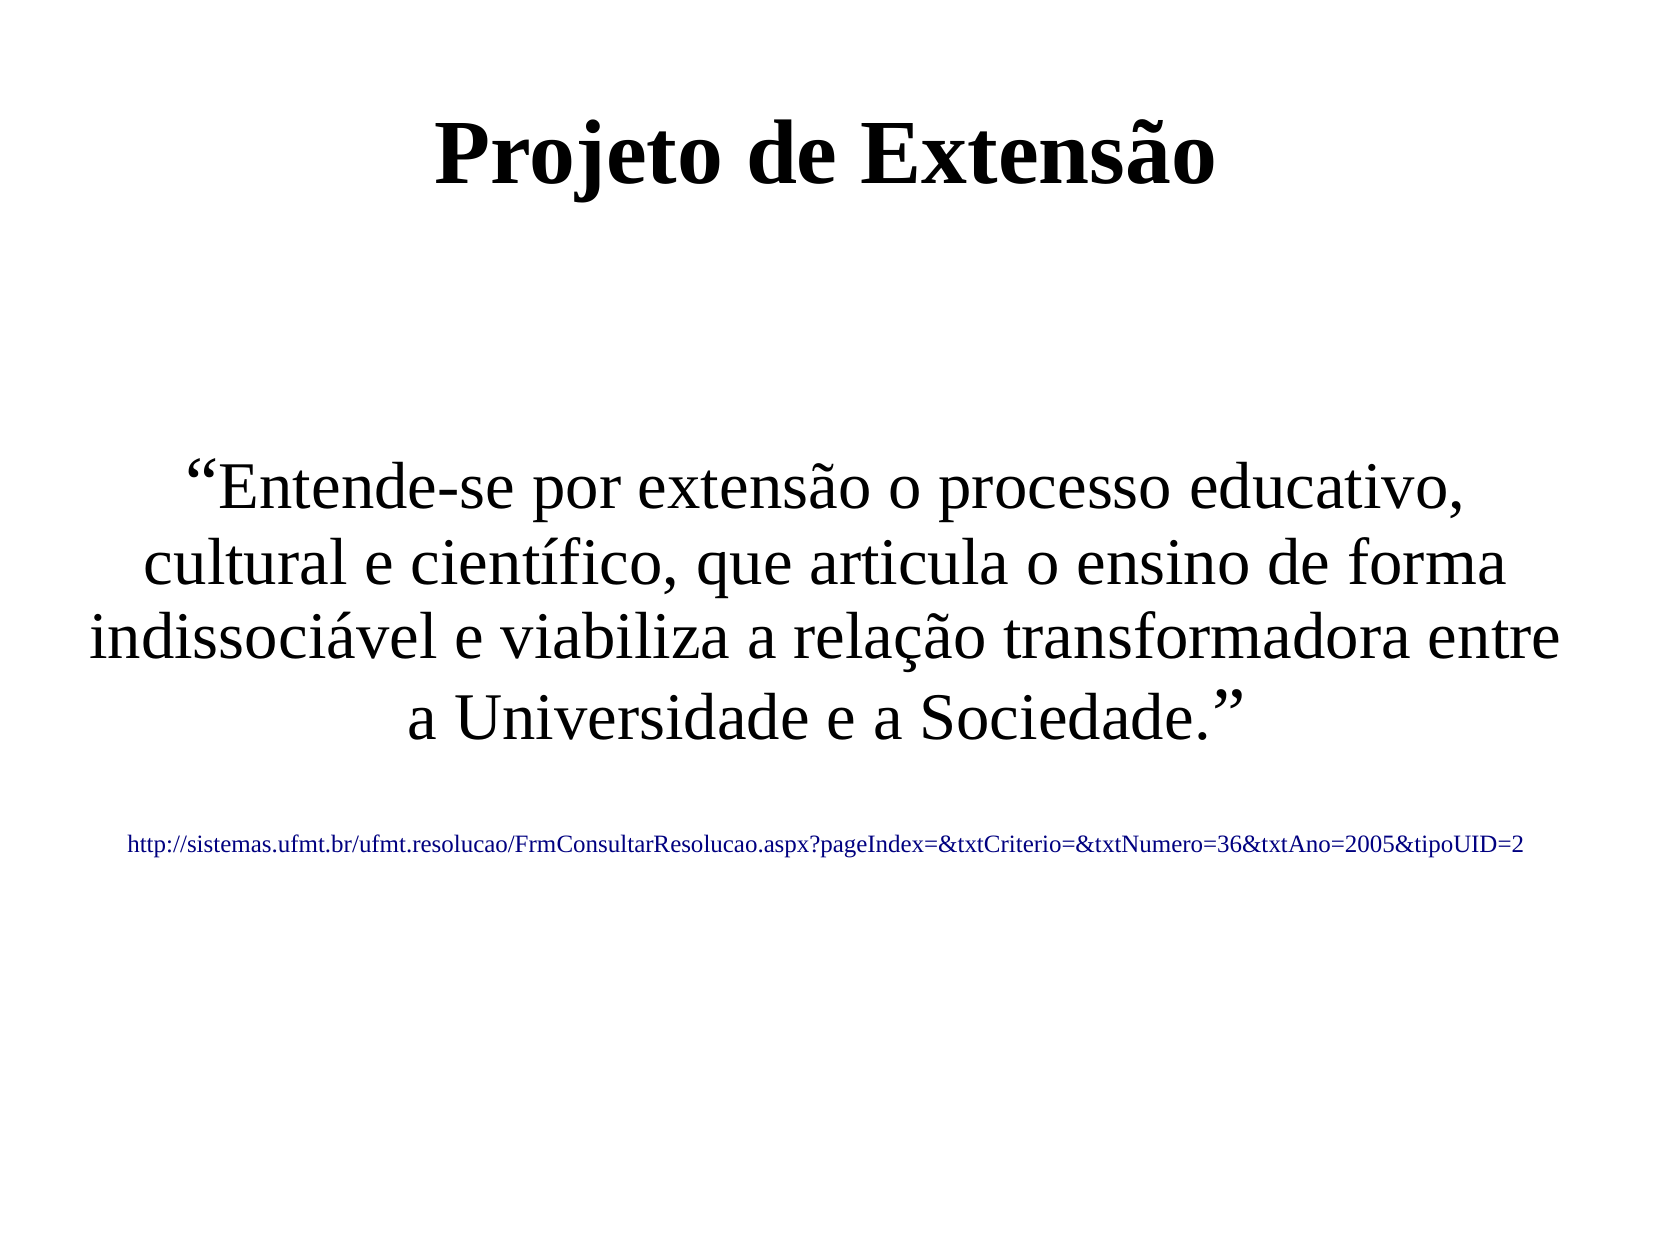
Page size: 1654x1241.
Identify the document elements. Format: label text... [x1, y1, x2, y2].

title Projeto de Extensão [82, 49, 1571, 257]
subtitle “Entende-se por extensão o processo educativo, cultural e científico, que articula o ensino de forma indissociável e viabiliza a relação transformadora entre a Universidade e a Sociedade.” http://sistemas.ufmt.br/ufmt.resolucao/FrmConsultarResolucao.aspx?pageIndex=&txtCriterio=&txtNumero=36&txtAno=2005&tipoUID=2 [82, 290, 1571, 1010]
